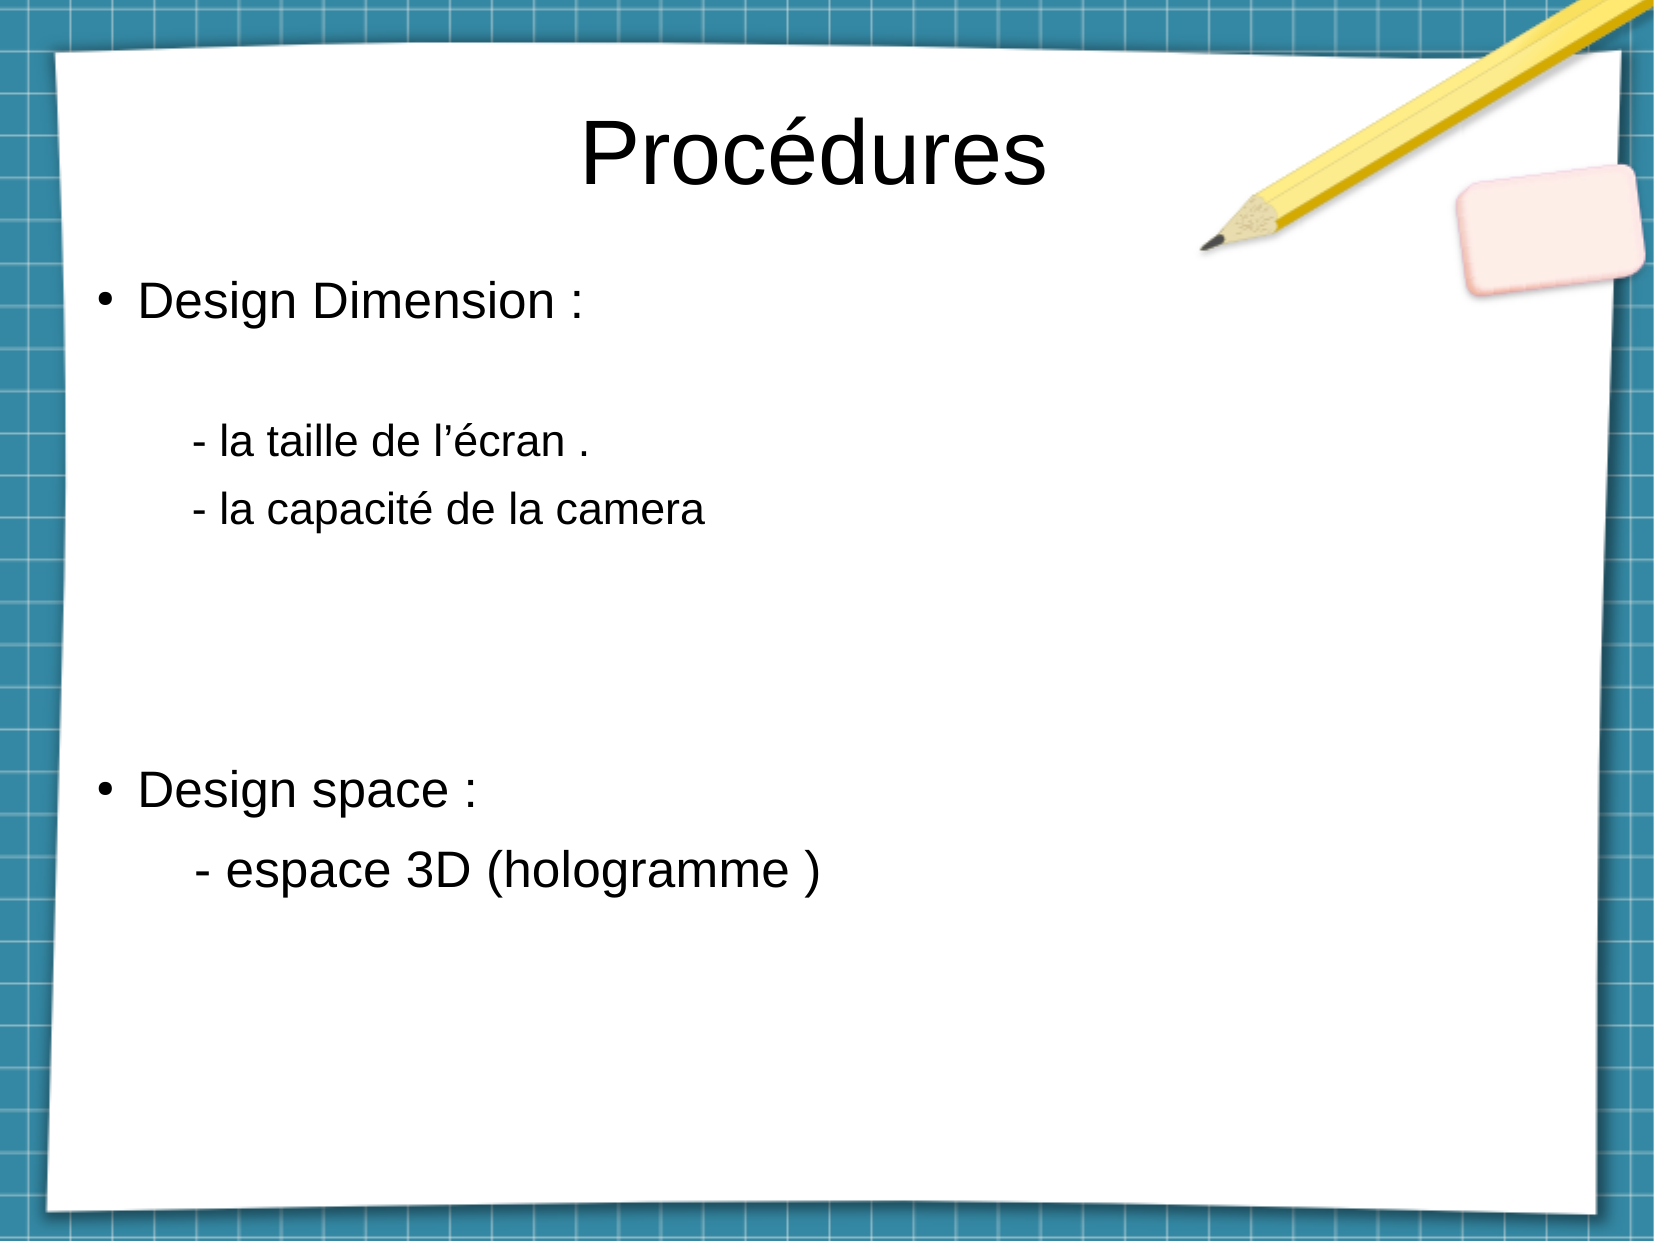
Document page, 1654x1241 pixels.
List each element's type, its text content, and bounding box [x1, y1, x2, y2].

list Design Dimension : - la taille de l’écran . - la capacité de la camera Design space : - espace 3D (hologramme ) [82, 271, 1571, 1193]
picture [0, 0, 1654, 1241]
title Procédures [82, 49, 1571, 257]
